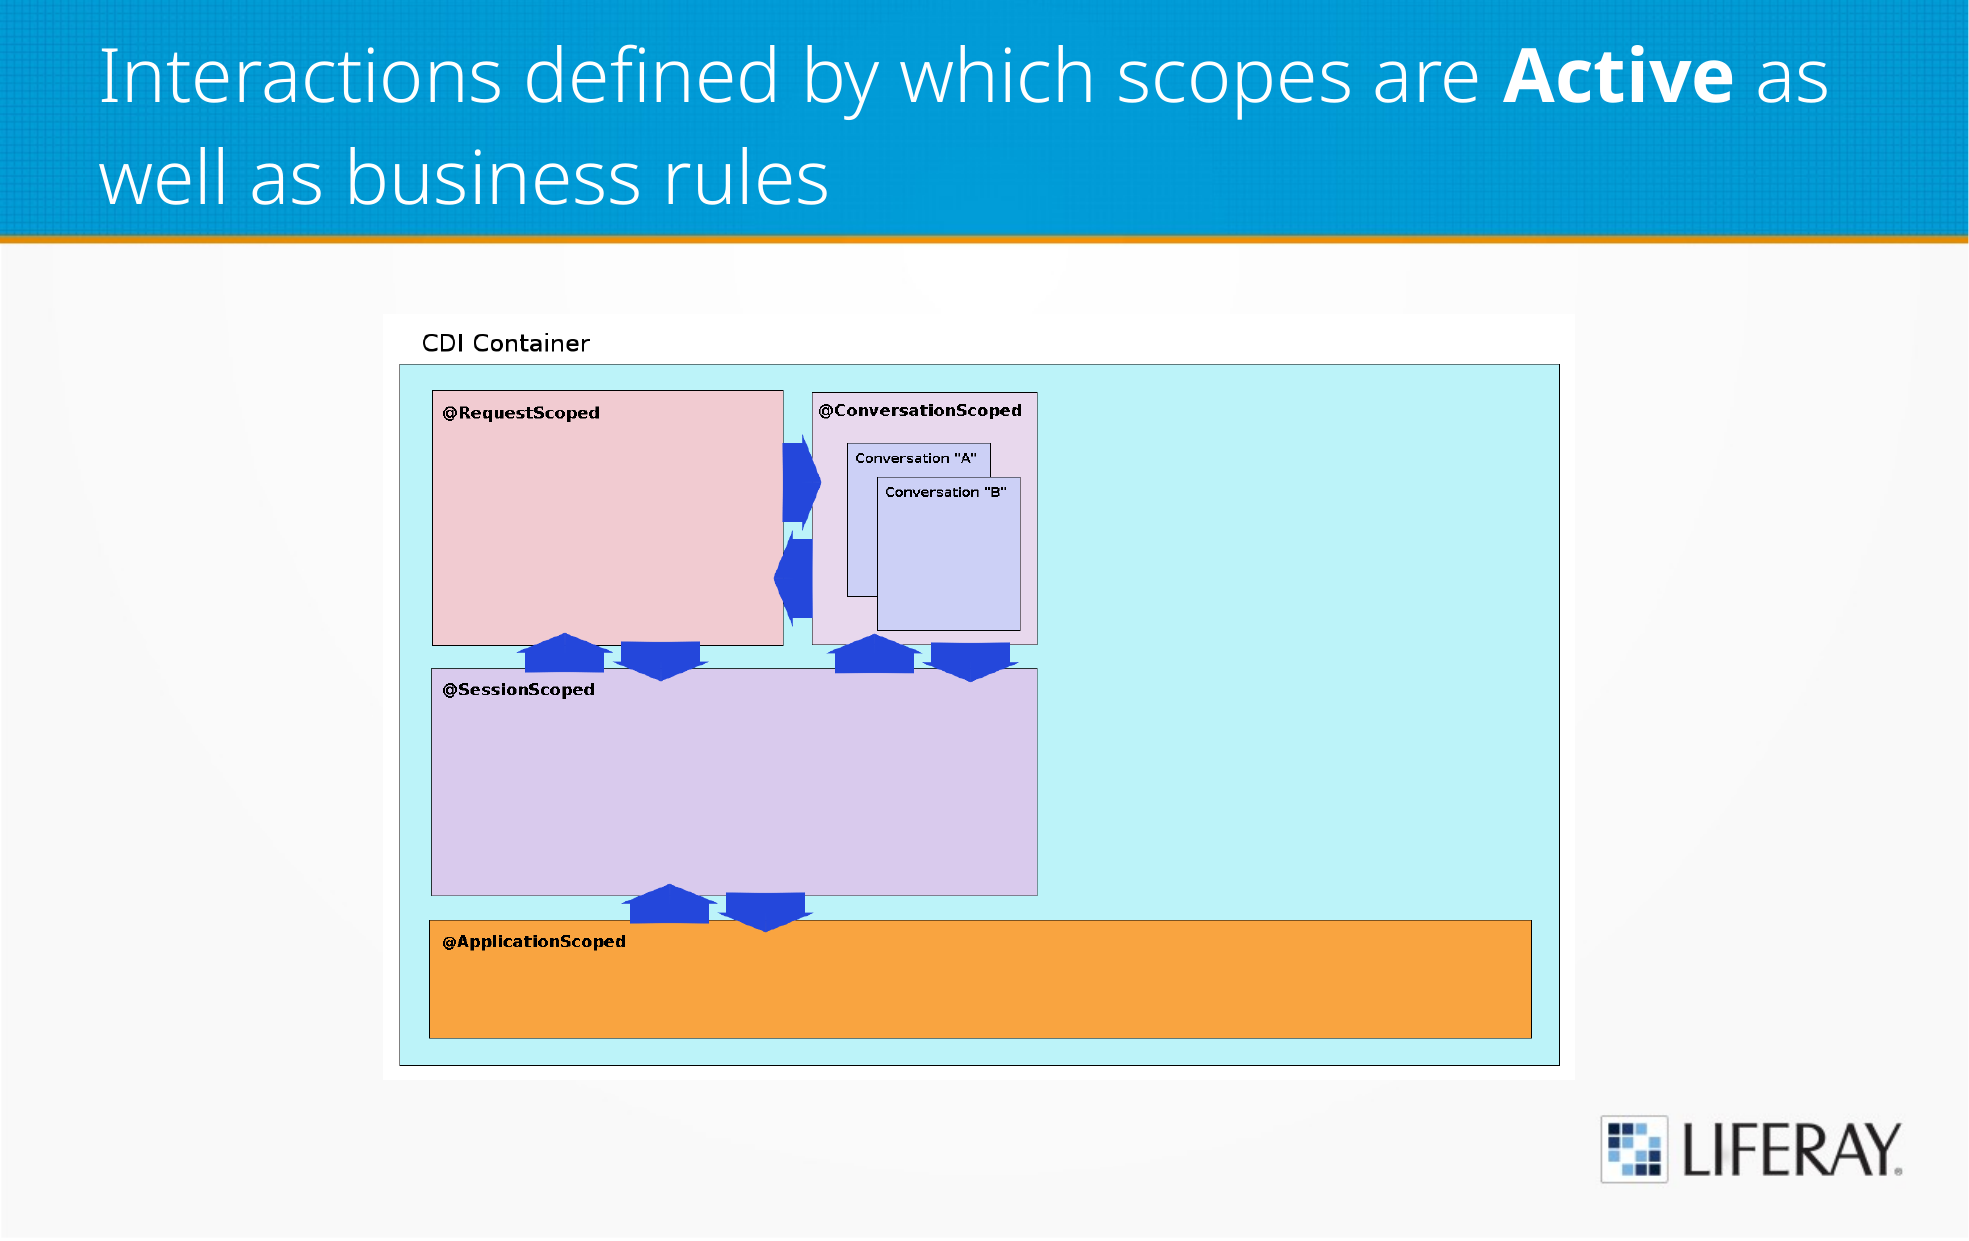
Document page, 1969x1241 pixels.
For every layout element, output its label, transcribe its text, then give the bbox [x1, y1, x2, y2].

title Interactions defined by which scopes are Active as well as business rules [98, 19, 1870, 227]
picture [0, 233, 1969, 1241]
